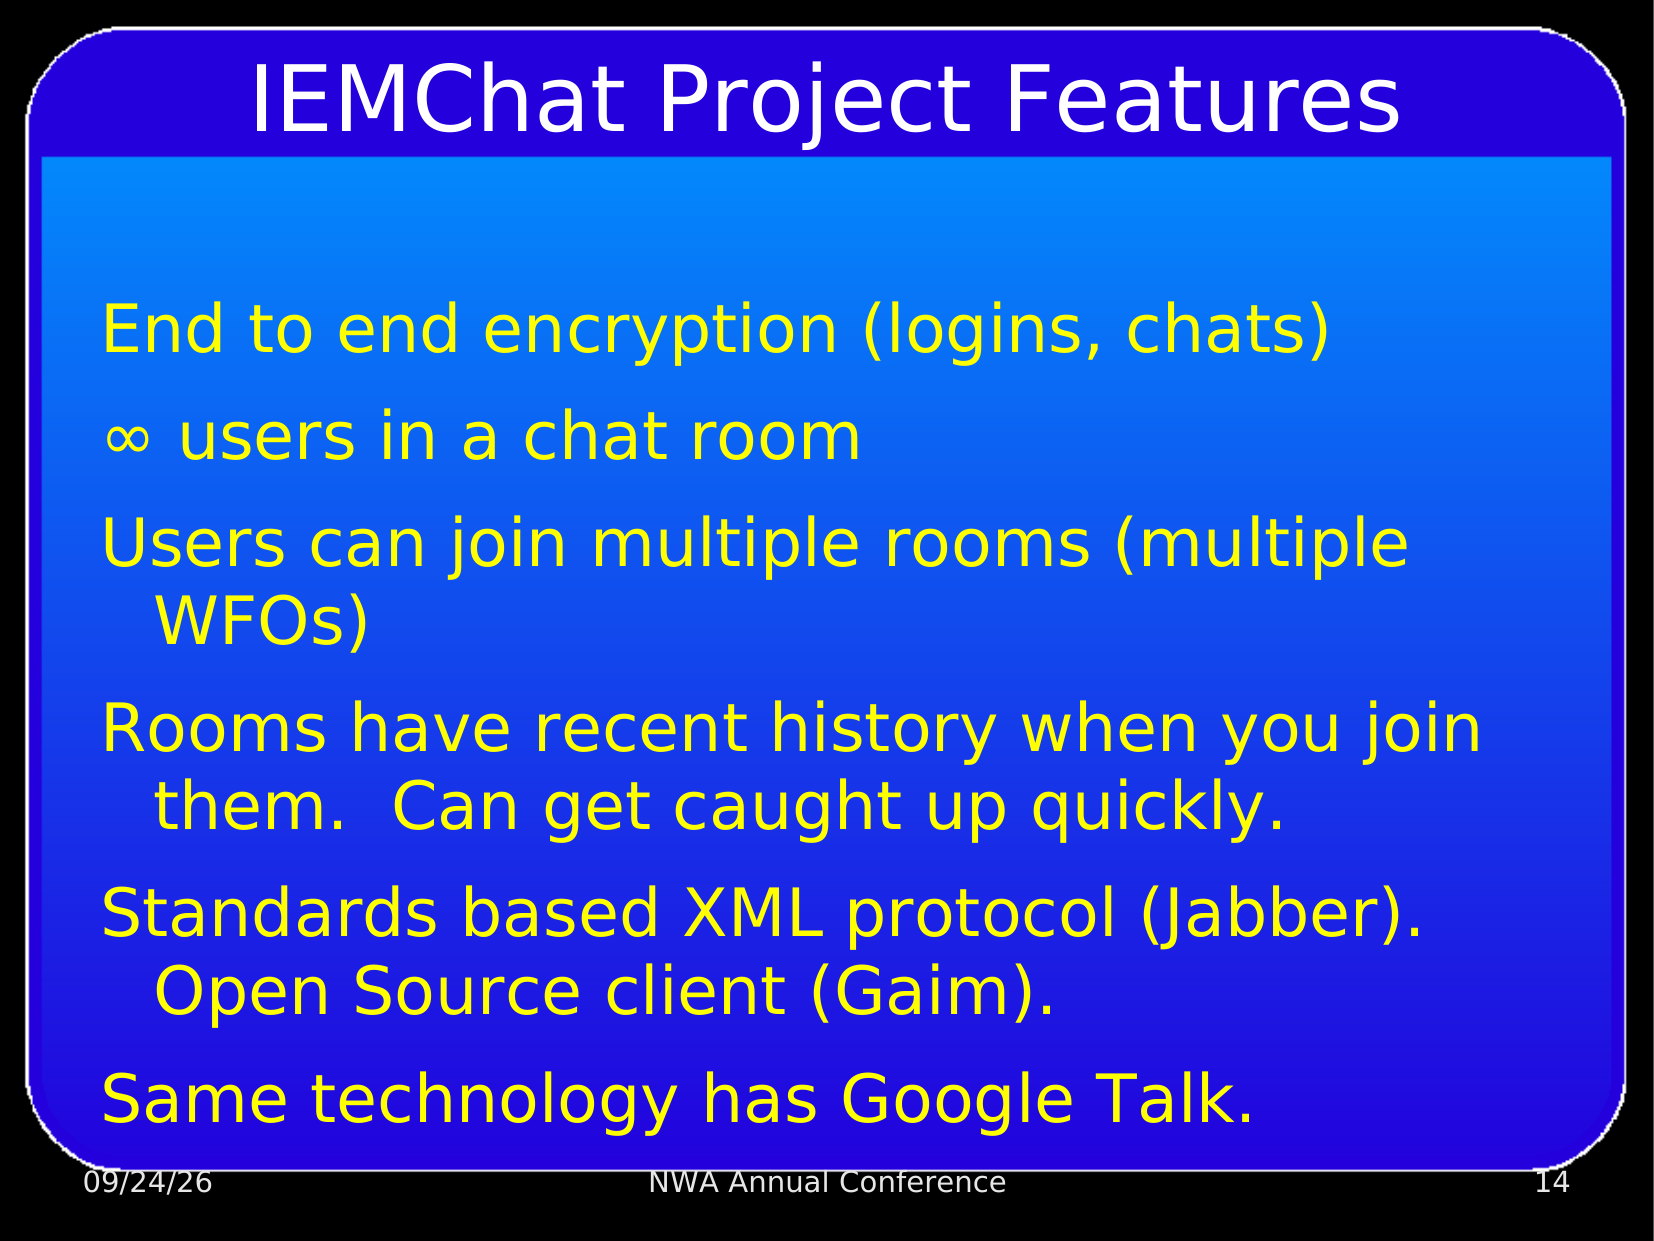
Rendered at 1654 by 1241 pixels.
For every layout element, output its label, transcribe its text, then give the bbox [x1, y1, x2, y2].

title IEMChat Project Features [82, 46, 1571, 154]
picture [0, 0, 1654, 1241]
list End to end encryption (logins, chats) ∞ users in a chat room Users can join multiple rooms (multiple WFOs) Rooms have recent history when you join them. Can get caught up quickly. Standards based XML protocol (Jabber). Open Source client (Gaim). Same technology has Google Talk. [82, 290, 1571, 1138]
